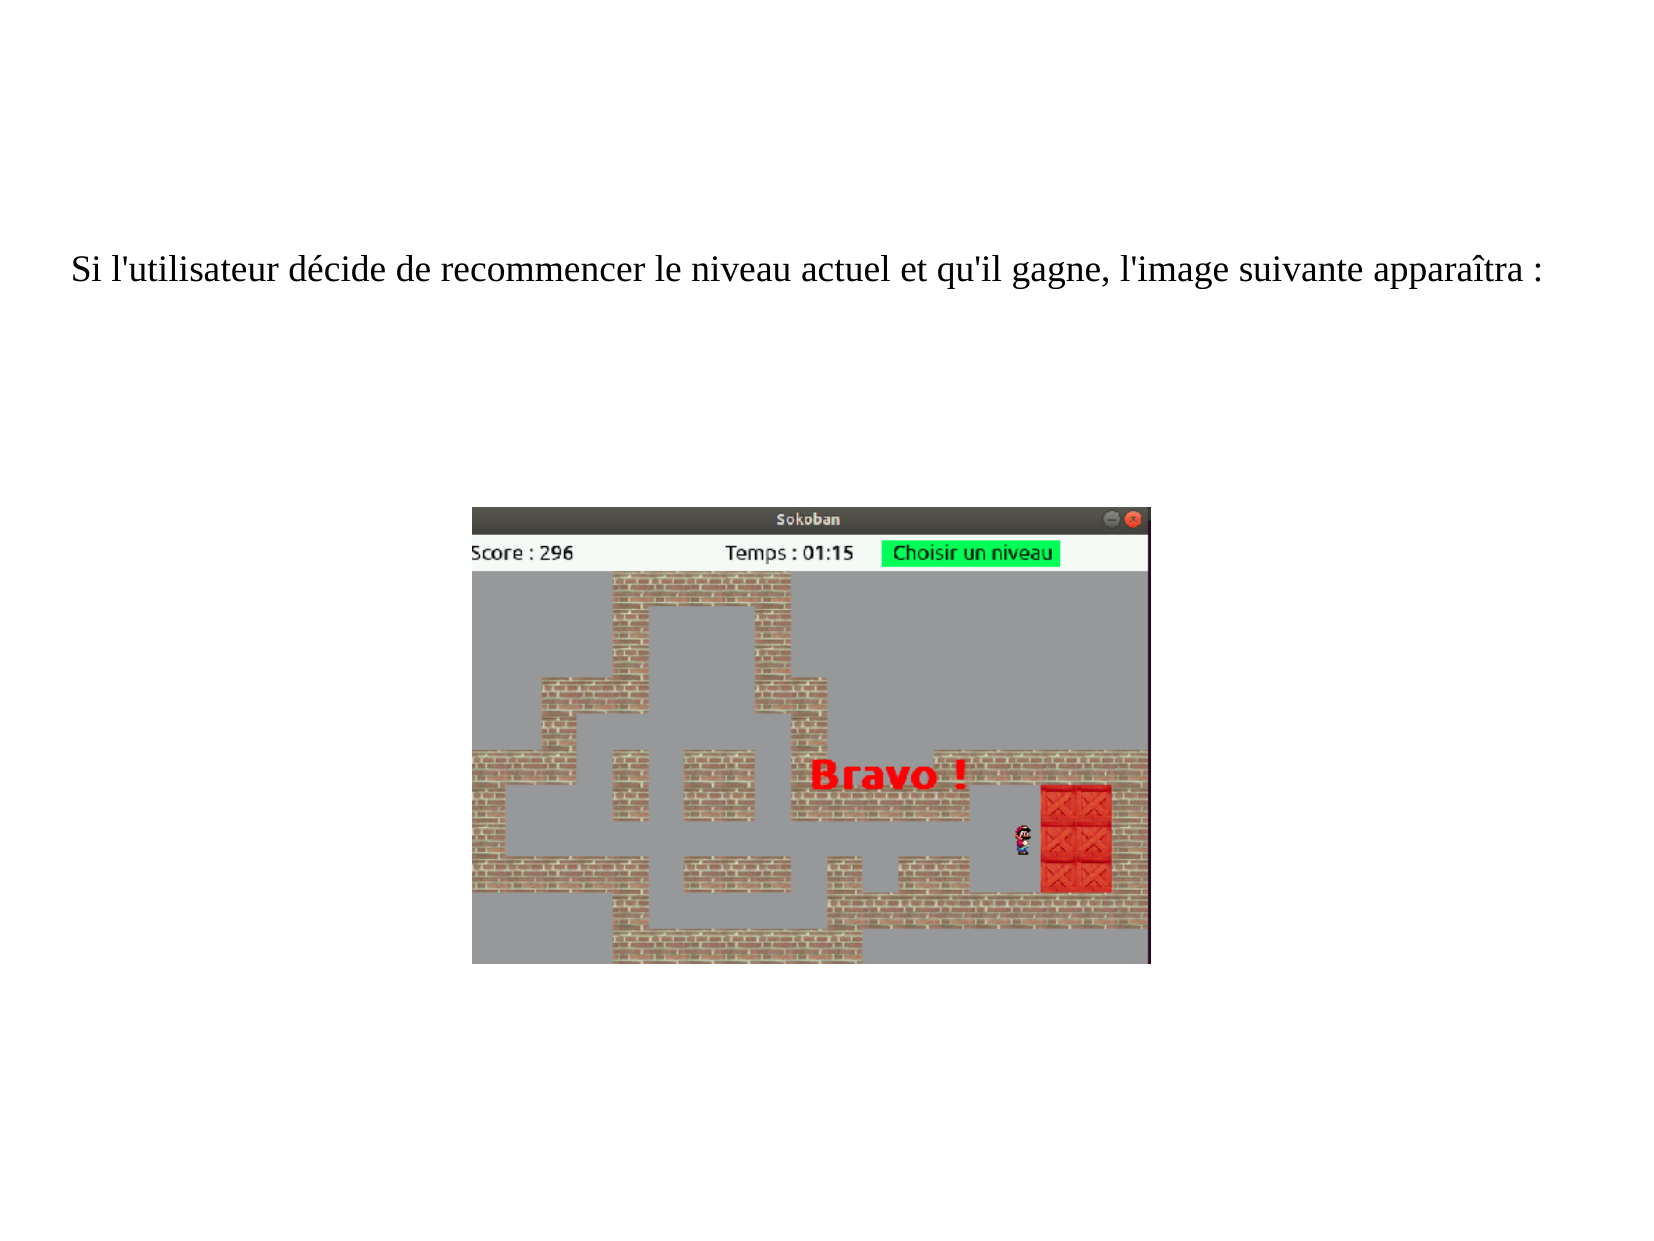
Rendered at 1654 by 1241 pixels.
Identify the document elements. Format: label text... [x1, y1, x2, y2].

list Si l'utilisateur décide de recommencer le niveau actuel et qu'il gagne, l'image suivante apparaîtra : [70, 248, 1560, 1067]
picture [472, 507, 1151, 964]
